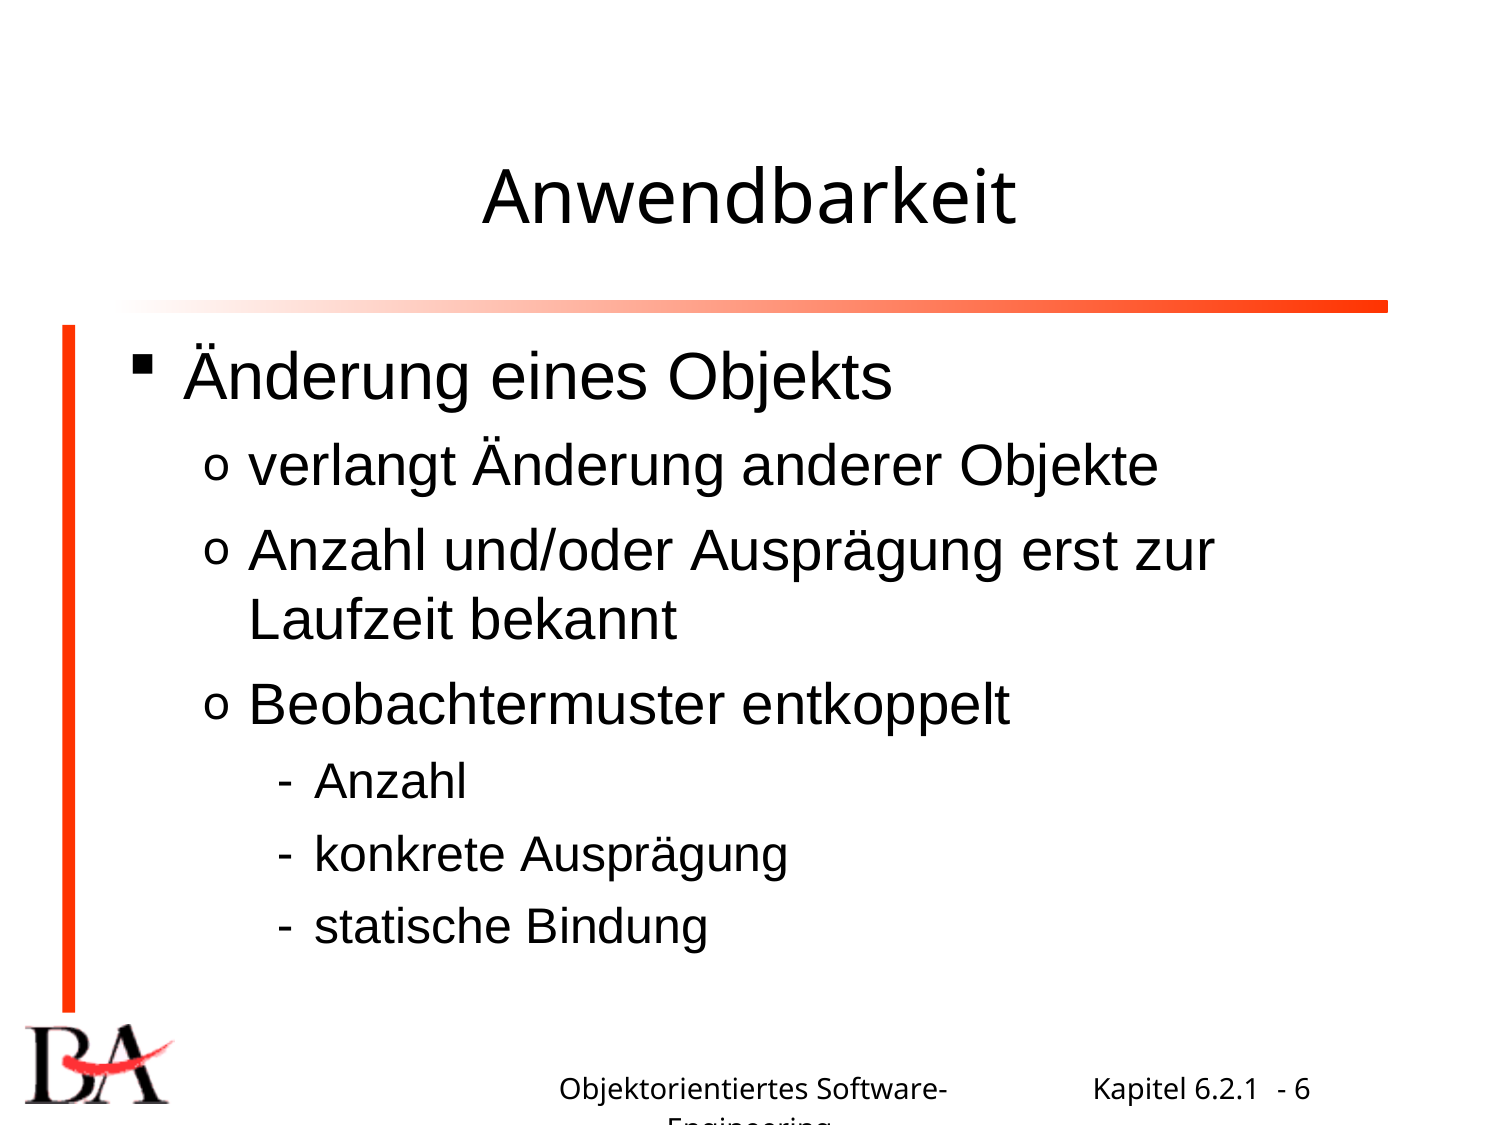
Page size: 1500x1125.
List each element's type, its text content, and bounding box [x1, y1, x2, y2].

list Änderung eines Objekts verlangt Änderung anderer Objekte Anzahl und/oder Ausprägung erst zur Laufzeit bekannt Beobachtermuster entkoppelt Anzahl konkrete Ausprägung statische Bindung [112, 324, 1388, 1051]
picture [24, 1024, 175, 1104]
title Anwendbarkeit [112, 99, 1388, 288]
